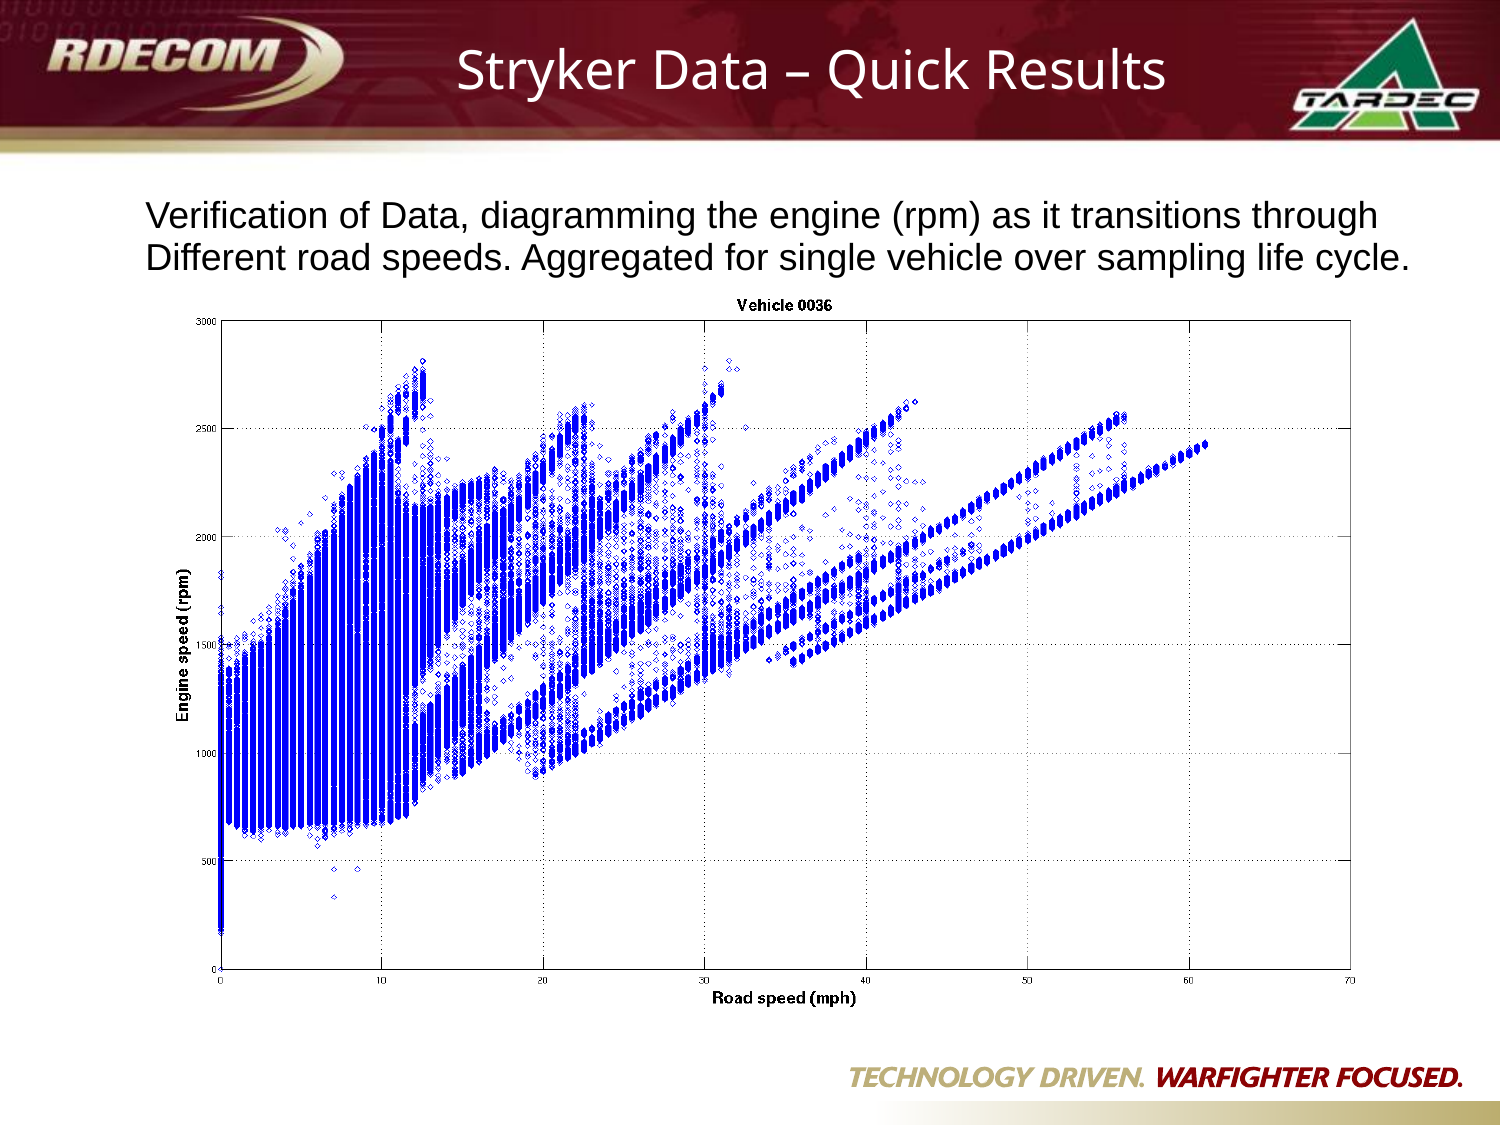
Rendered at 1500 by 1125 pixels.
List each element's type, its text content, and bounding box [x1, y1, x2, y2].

picture [31, 260, 1489, 1056]
picture [0, 0, 1500, 171]
title Stryker Data – Quick Results [350, 7, 1275, 131]
text_box Verification of Data, diagramming the engine (rpm) as it transitions through Different road speeds. Aggregated for single vehicle over sampling life cycle. [130, 187, 1437, 286]
